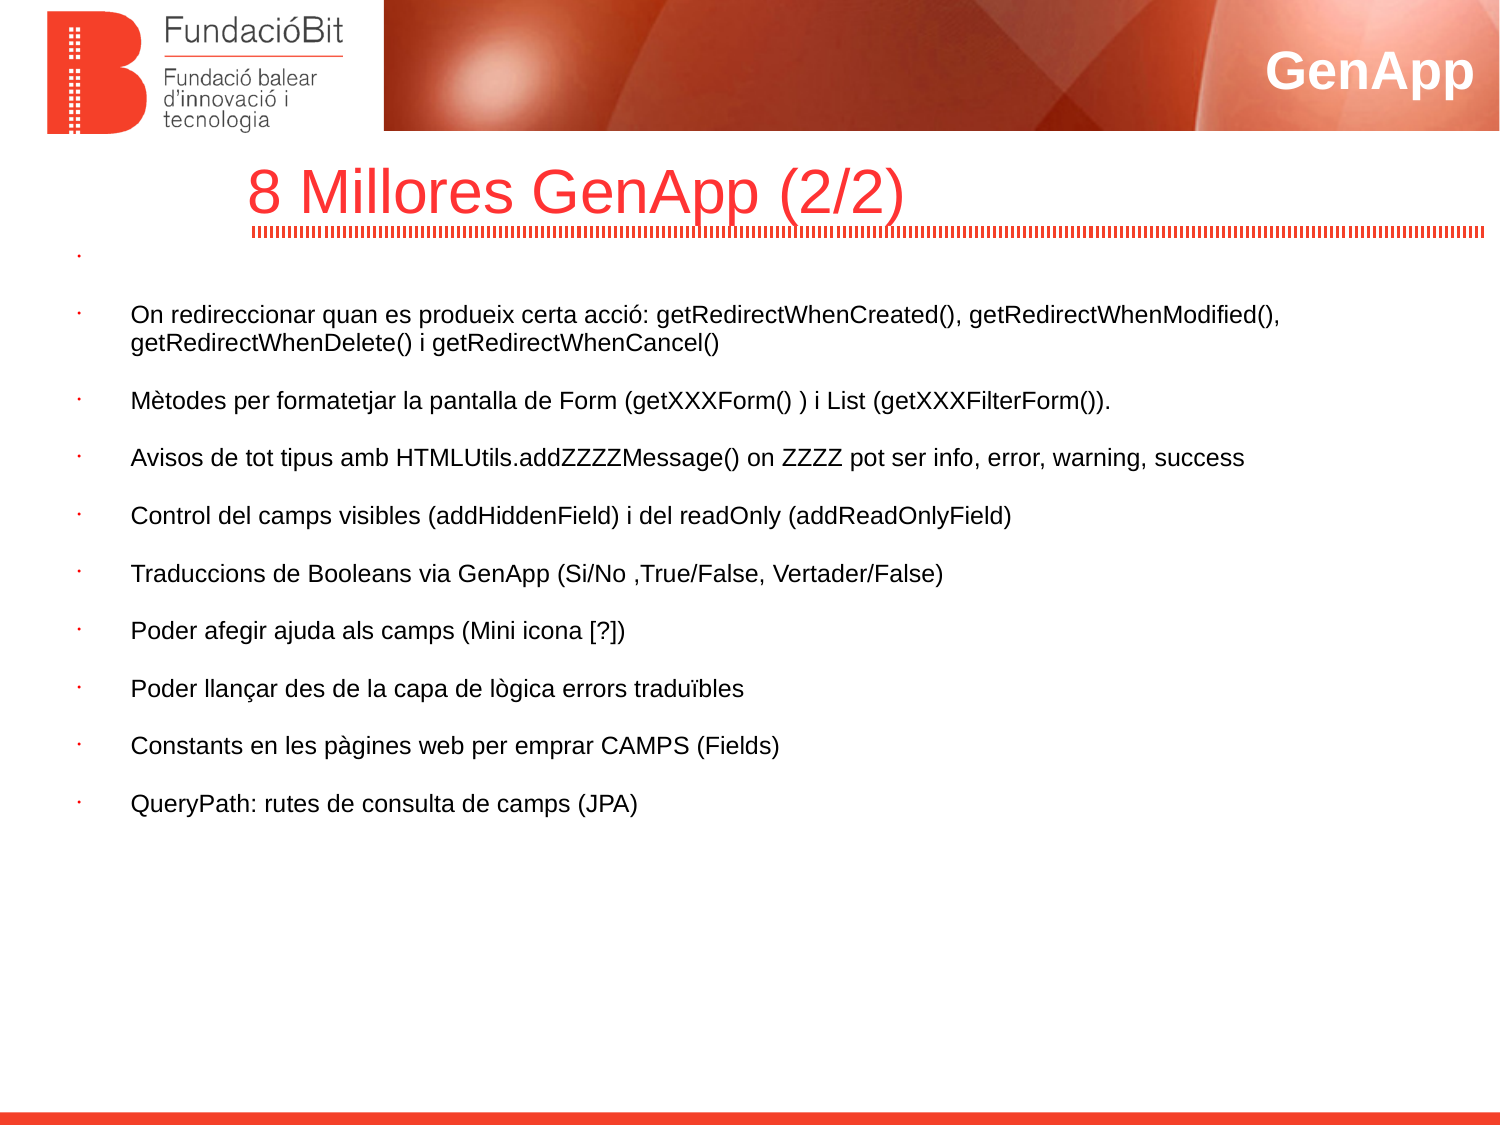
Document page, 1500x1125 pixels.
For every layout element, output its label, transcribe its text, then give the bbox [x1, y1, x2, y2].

list [75, 232, 1425, 407]
title GenApp [324, 11, 1477, 130]
picture [47, 11, 343, 134]
text_box 8 Millores GenApp (2/2) [75, 156, 1485, 232]
list On redireccionar quan es produeix certa acció: getRedirectWhenCreated(), getRedirectWhenModified(), getRedirectWhenDelete() i getRedirectWhenCancel() Mètodes per formatetjar la pantalla de Form (getXXXForm() ) i List (getXXXFilterForm()). Avisos de tot tipus amb HTMLUtils.addZZZZMessage() on ZZZZ pot ser info, error, warning, success Control del camps visibles (addHiddenField) i del readOnly (addReadOnlyField) Traduccions de Booleans via GenApp (Si/No ,True/False, Vertader/False) Poder afegir ajuda als camps (Mini icona [?]) Poder llançar des de la capa de lògica errors traduïbles Constants en les pàgines web per emprar CAMPS (Fields) QueryPath: rutes de consulta de camps (JPA) [59, 243, 1410, 1028]
picture [383, 0, 1500, 131]
